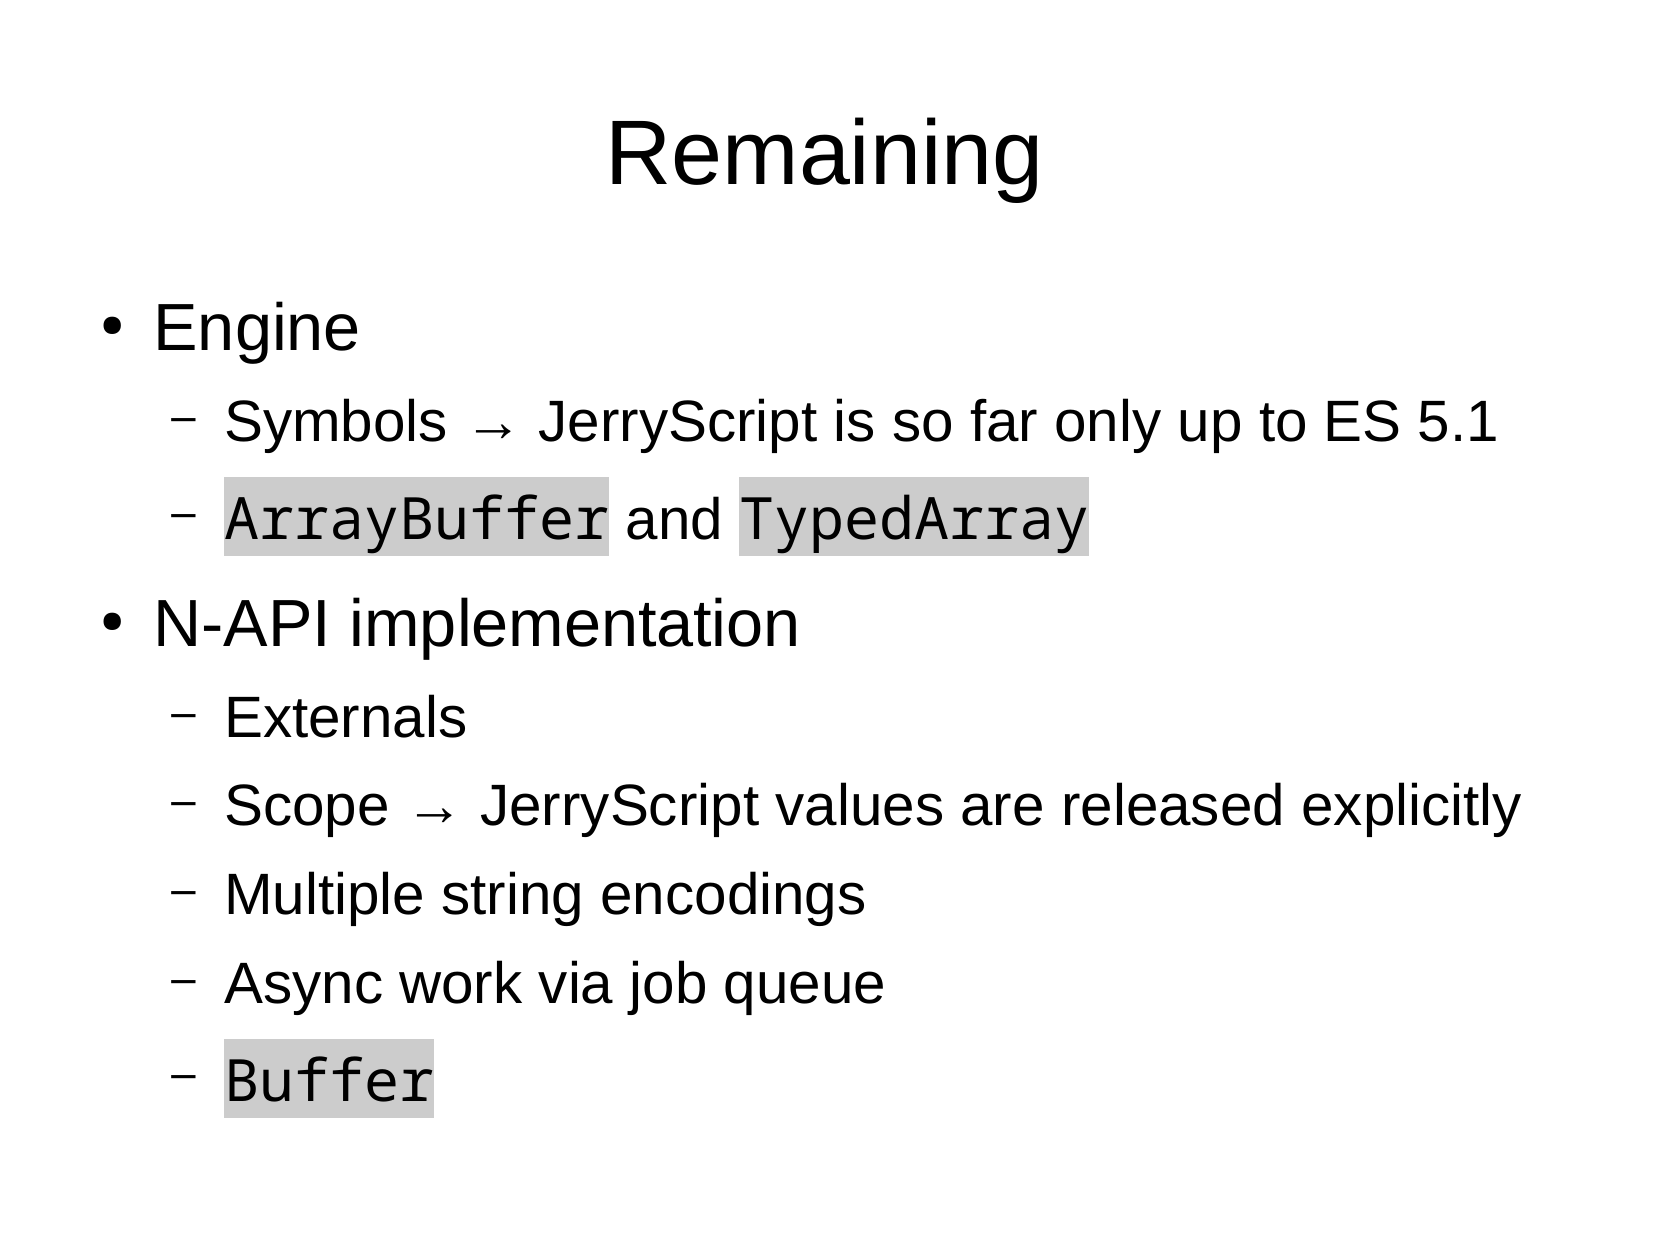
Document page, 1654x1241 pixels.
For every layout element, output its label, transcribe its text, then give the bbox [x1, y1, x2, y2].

list Engine Symbols → JerryScript is so far only up to ES 5.1 ArrayBuffer and TypedArray N-API implementation Externals Scope → JerryScript values are released explicitly Multiple string encodings Async work via job queue Buffer [82, 290, 1571, 1158]
title Remaining [82, 49, 1571, 257]
